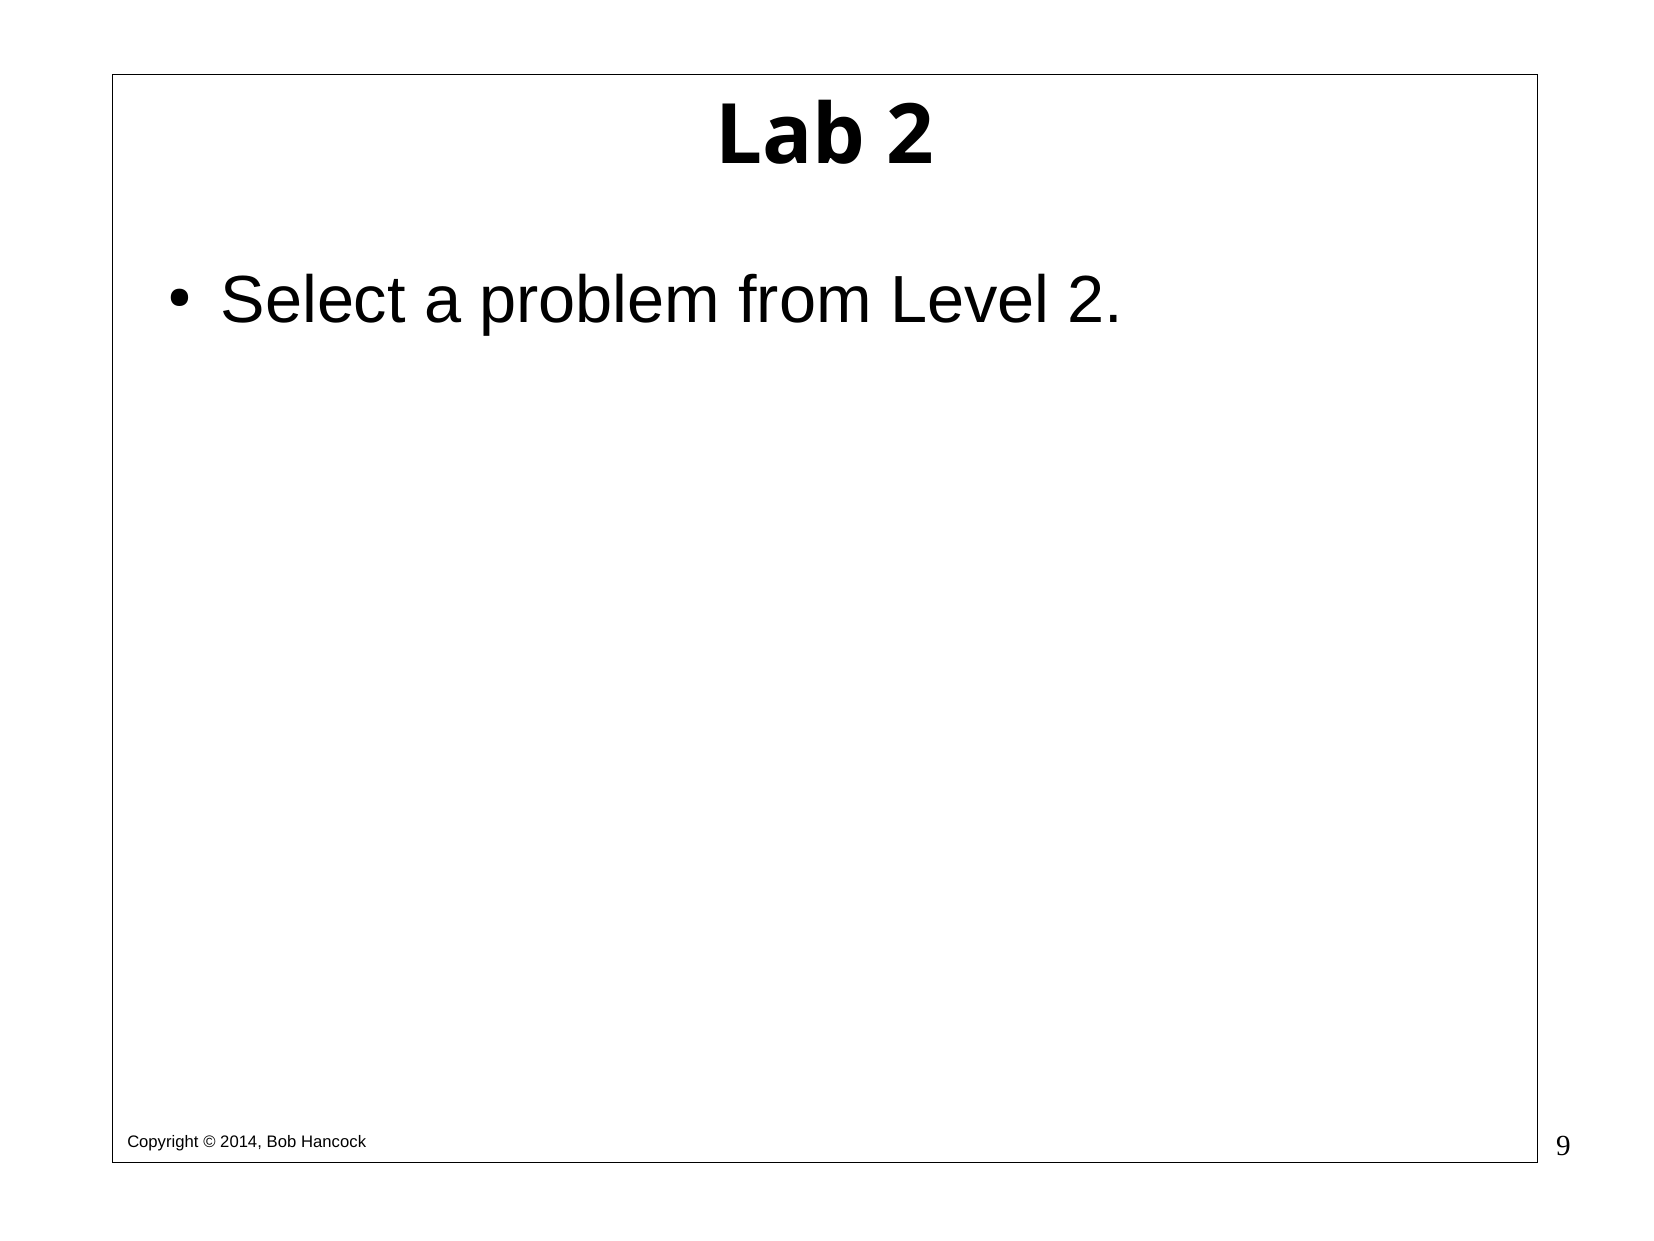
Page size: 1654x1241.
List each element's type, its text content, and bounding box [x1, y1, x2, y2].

title Lab 2 [112, 75, 1538, 188]
text_box Copyright © 2014, Bob Hancock [112, 1125, 382, 1159]
list Select a problem from Level 2. [150, 262, 1501, 1126]
